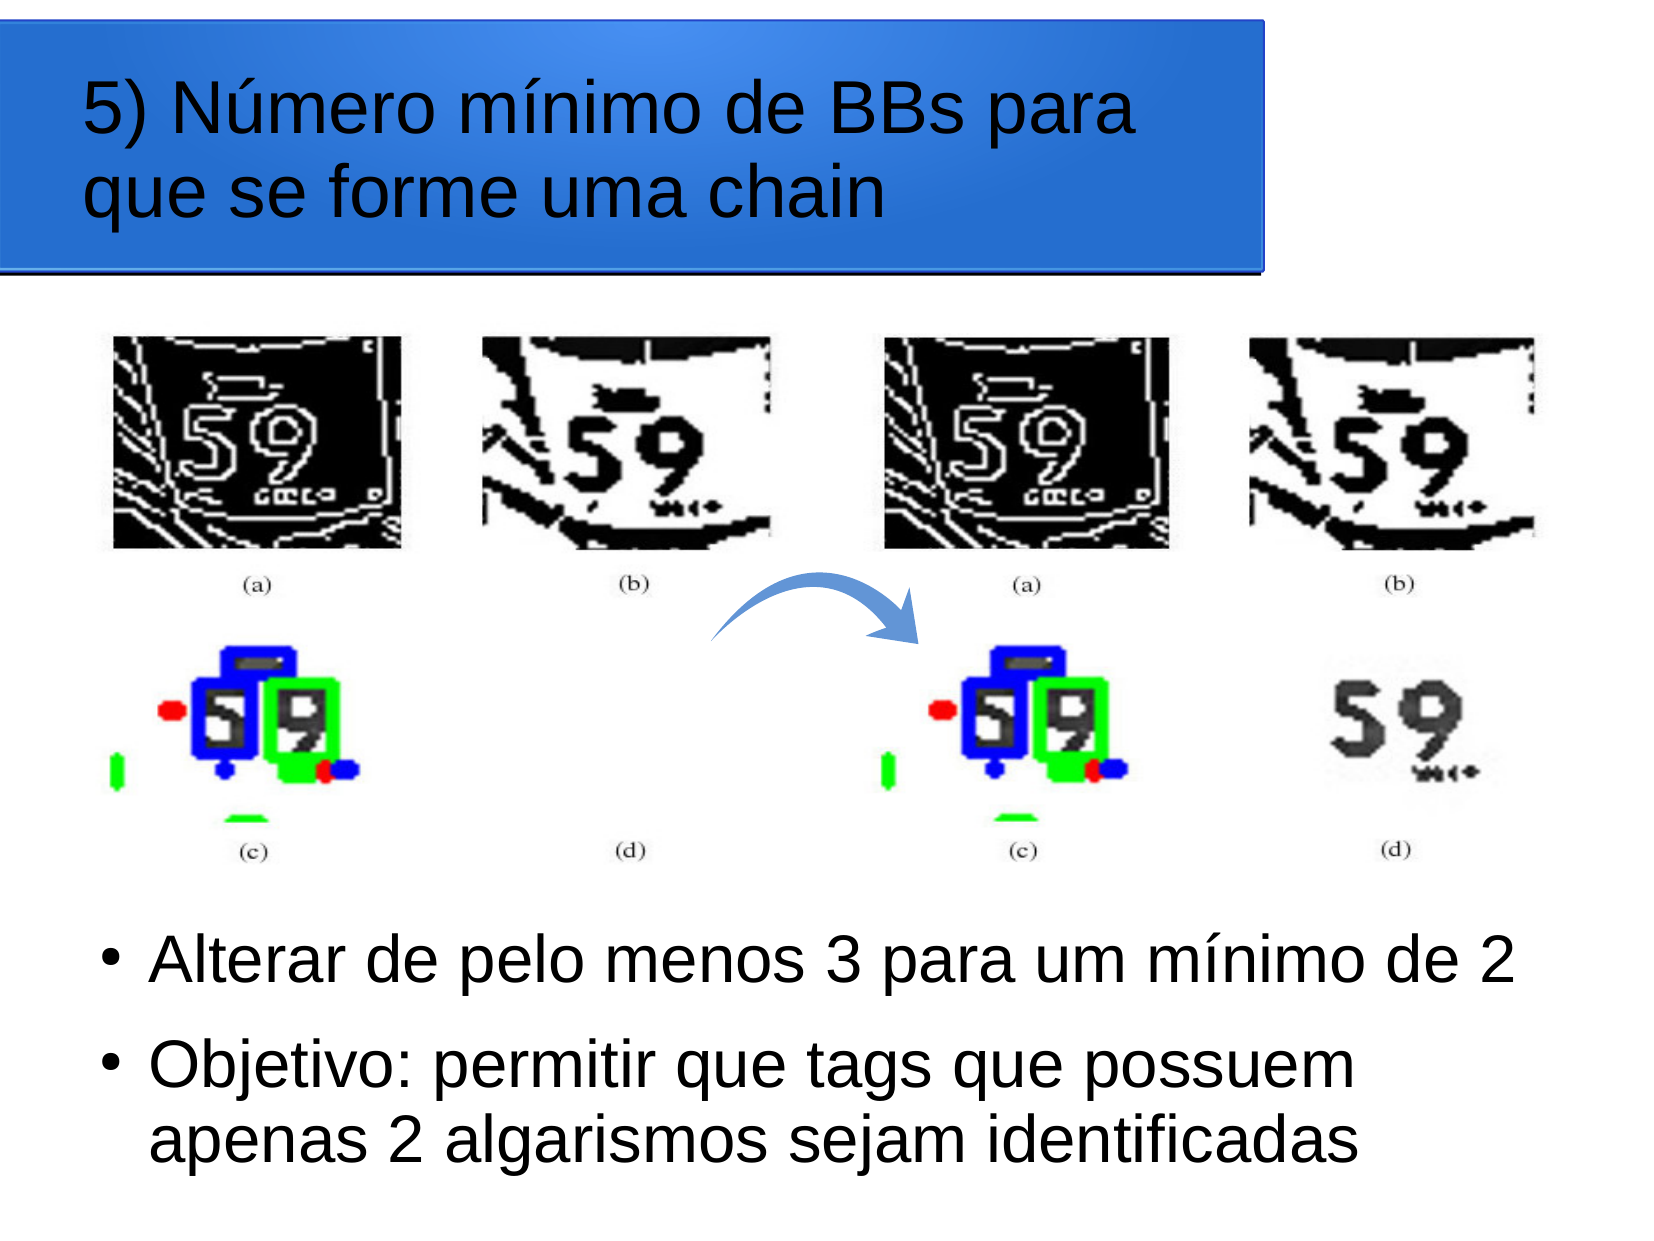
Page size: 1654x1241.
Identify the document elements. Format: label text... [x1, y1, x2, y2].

list Alterar de pelo menos 3 para um mínimo de 2 Objetivo: permitir que tags que possuem apenas 2 algarismos sejam identificadas [82, 921, 1571, 1229]
title 5) Número mínimo de BBs para que se forme uma chain [82, 47, 1235, 252]
picture [82, 299, 1571, 898]
